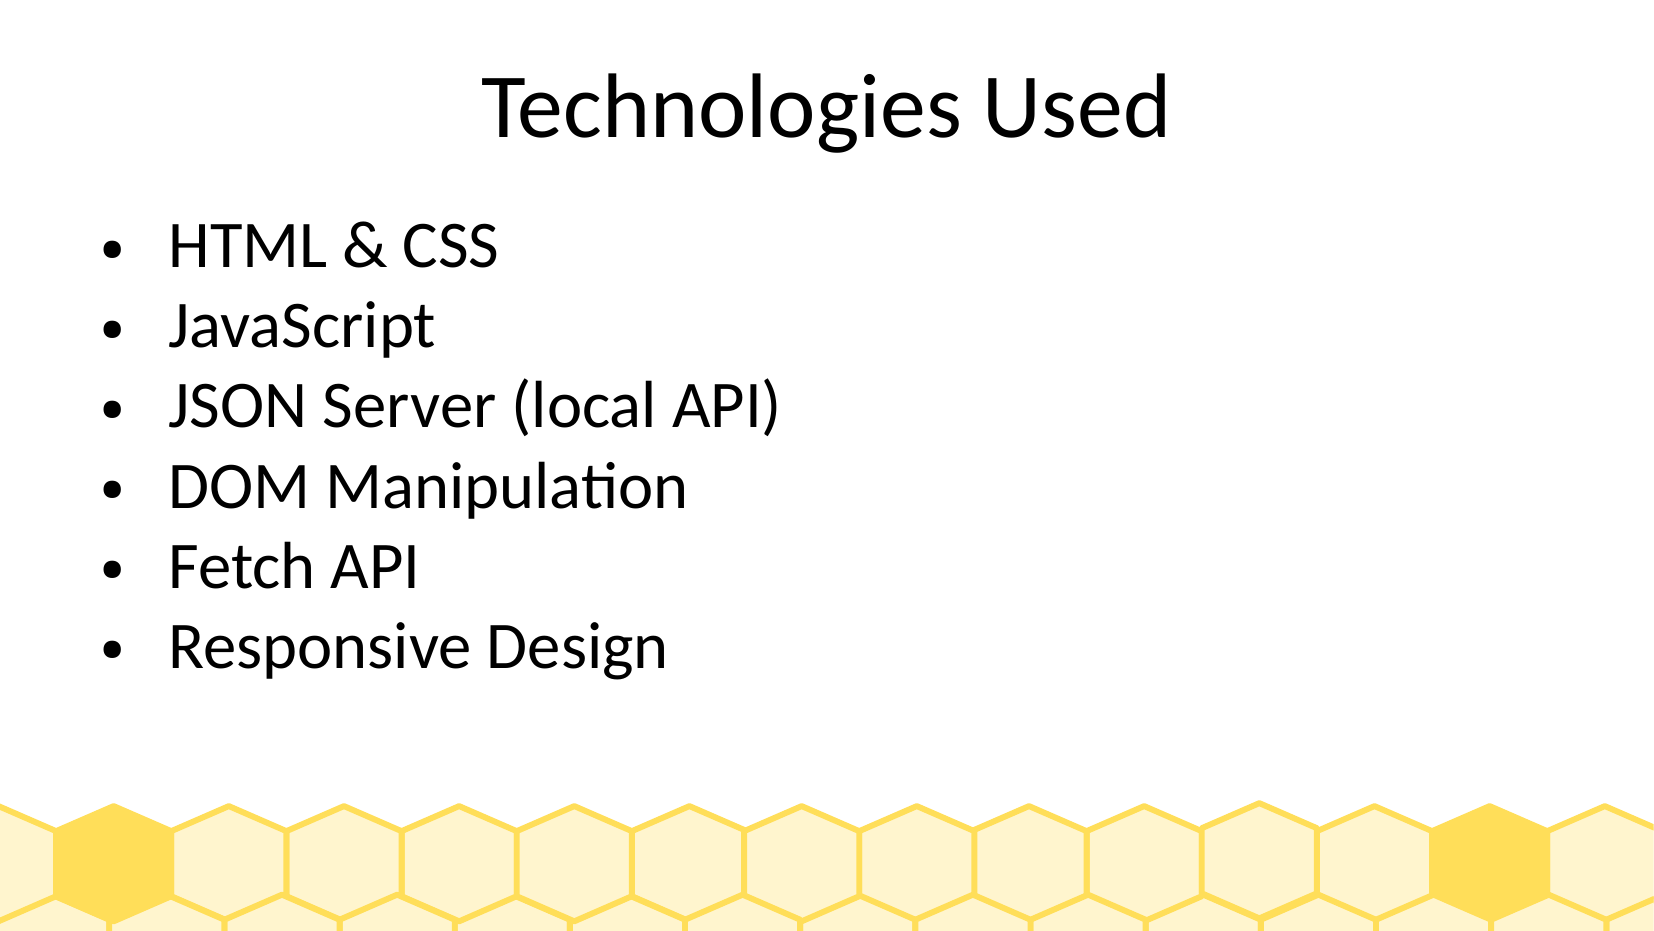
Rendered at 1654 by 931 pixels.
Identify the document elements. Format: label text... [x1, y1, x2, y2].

title Technologies Used [82, 37, 1571, 193]
list HTML & CSS JavaScript JSON Server (local API) DOM Manipulation Fetch API Responsive Design [82, 217, 1571, 758]
